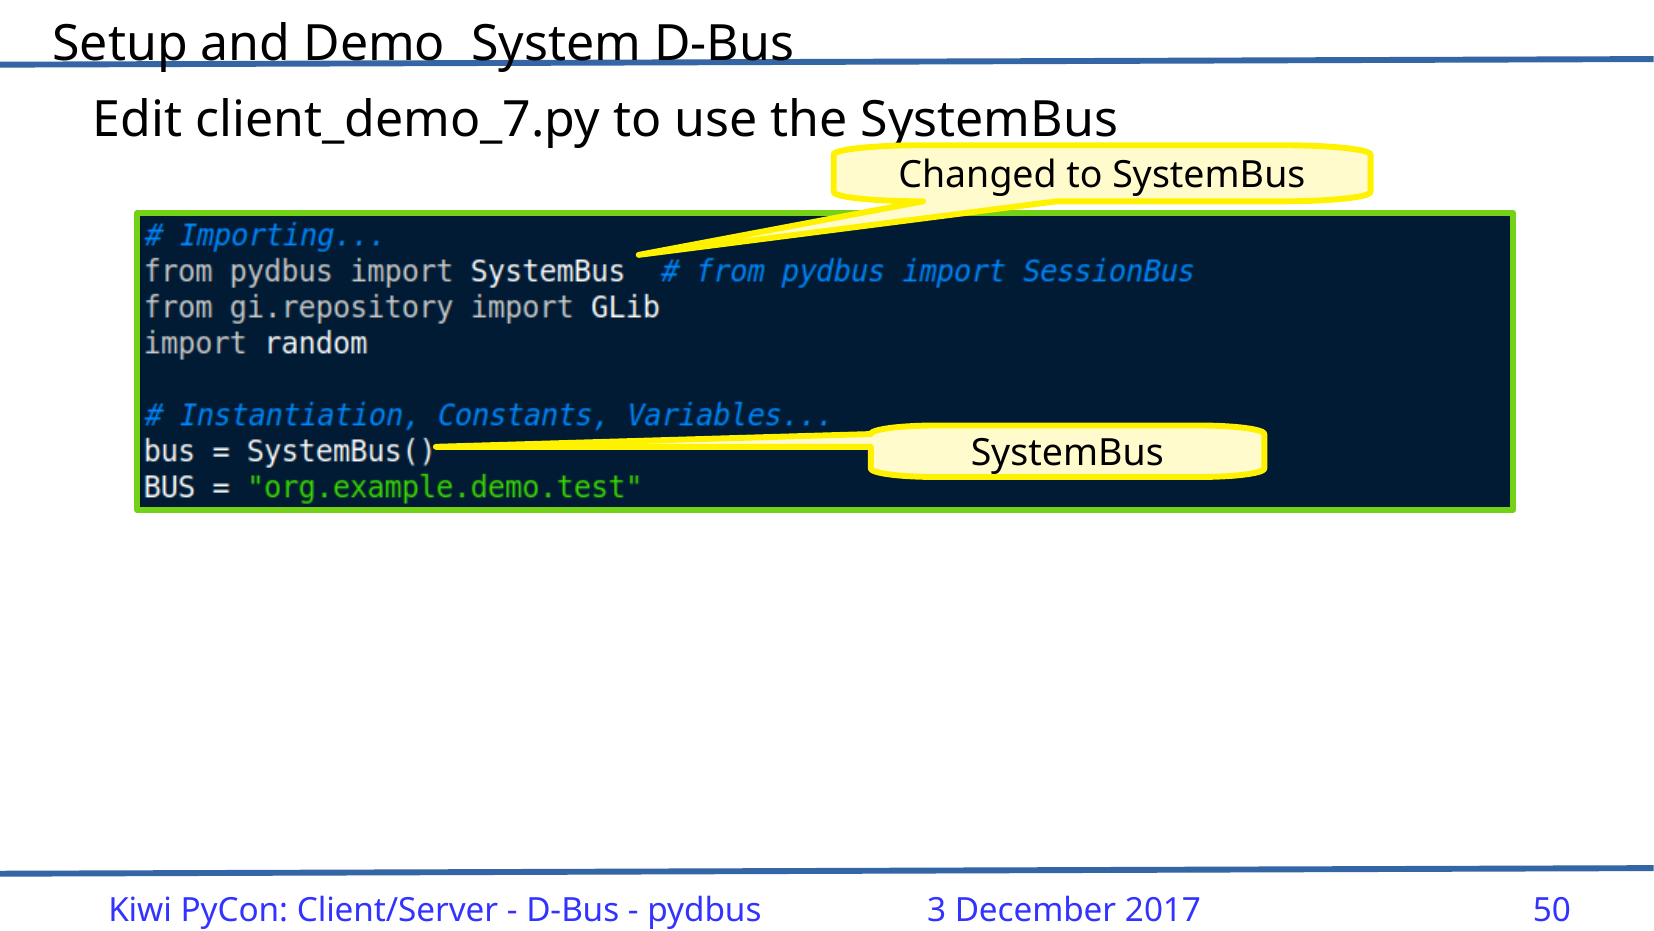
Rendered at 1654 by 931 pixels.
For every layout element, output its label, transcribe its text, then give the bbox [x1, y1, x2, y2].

text_box SystemBus [435, 425, 1265, 477]
picture [139, 216, 1511, 507]
text_box Setup and Demo System D-Bus [37, 0, 1540, 76]
text_box Edit client_demo_7.py to use the SystemBus [78, 75, 1629, 146]
text_box Changed to SystemBus [638, 145, 1371, 255]
